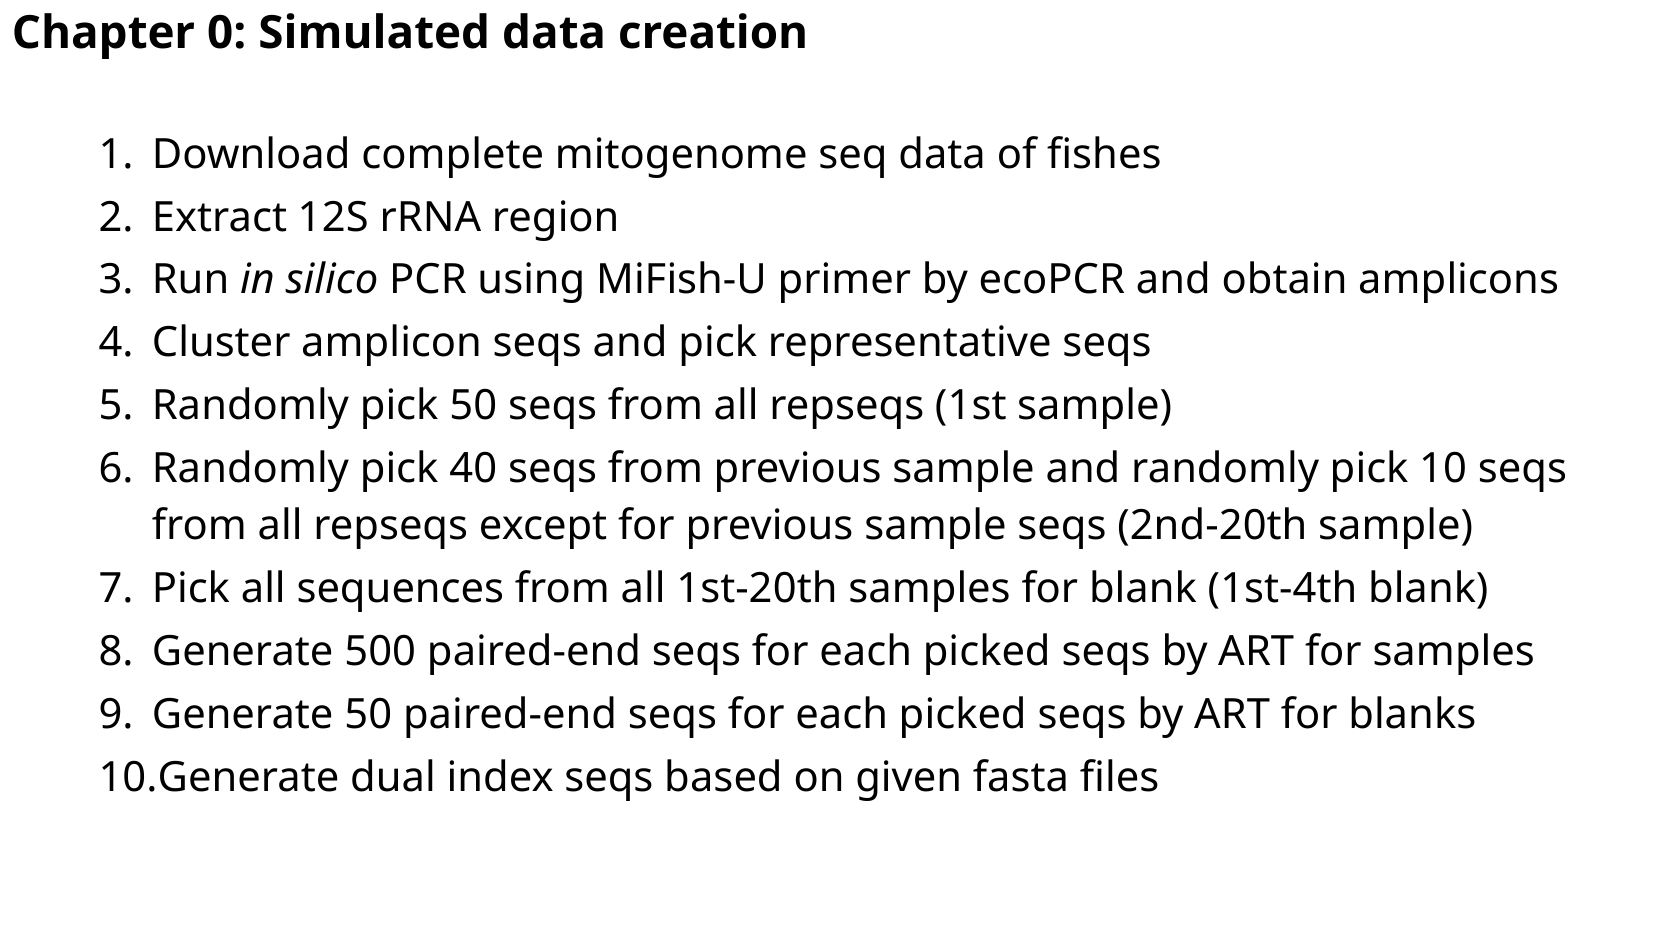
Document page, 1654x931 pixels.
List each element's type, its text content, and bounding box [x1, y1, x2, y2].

title Chapter 0: Simulated data creation [11, 0, 1642, 130]
list Download complete mitogenome seq data of fishes Extract 12S rRNA region Run in silico PCR using MiFish-U primer by ecoPCR and obtain amplicons Cluster amplicon seqs and pick representative seqs Randomly pick 50 seqs from all repseqs (1st sample) Randomly pick 40 seqs from previous sample and randomly pick 10 seqs from all repseqs except for previous sample seqs (2nd-20th sample) Pick all sequences from all 1st-20th samples for blank (1st-4th blank) Generate 500 paired-end seqs for each picked seqs by ART for samples Generate 50 paired-end seqs for each picked seqs by ART for blanks Generate dual index seqs based on given fasta files [80, 123, 1570, 807]
